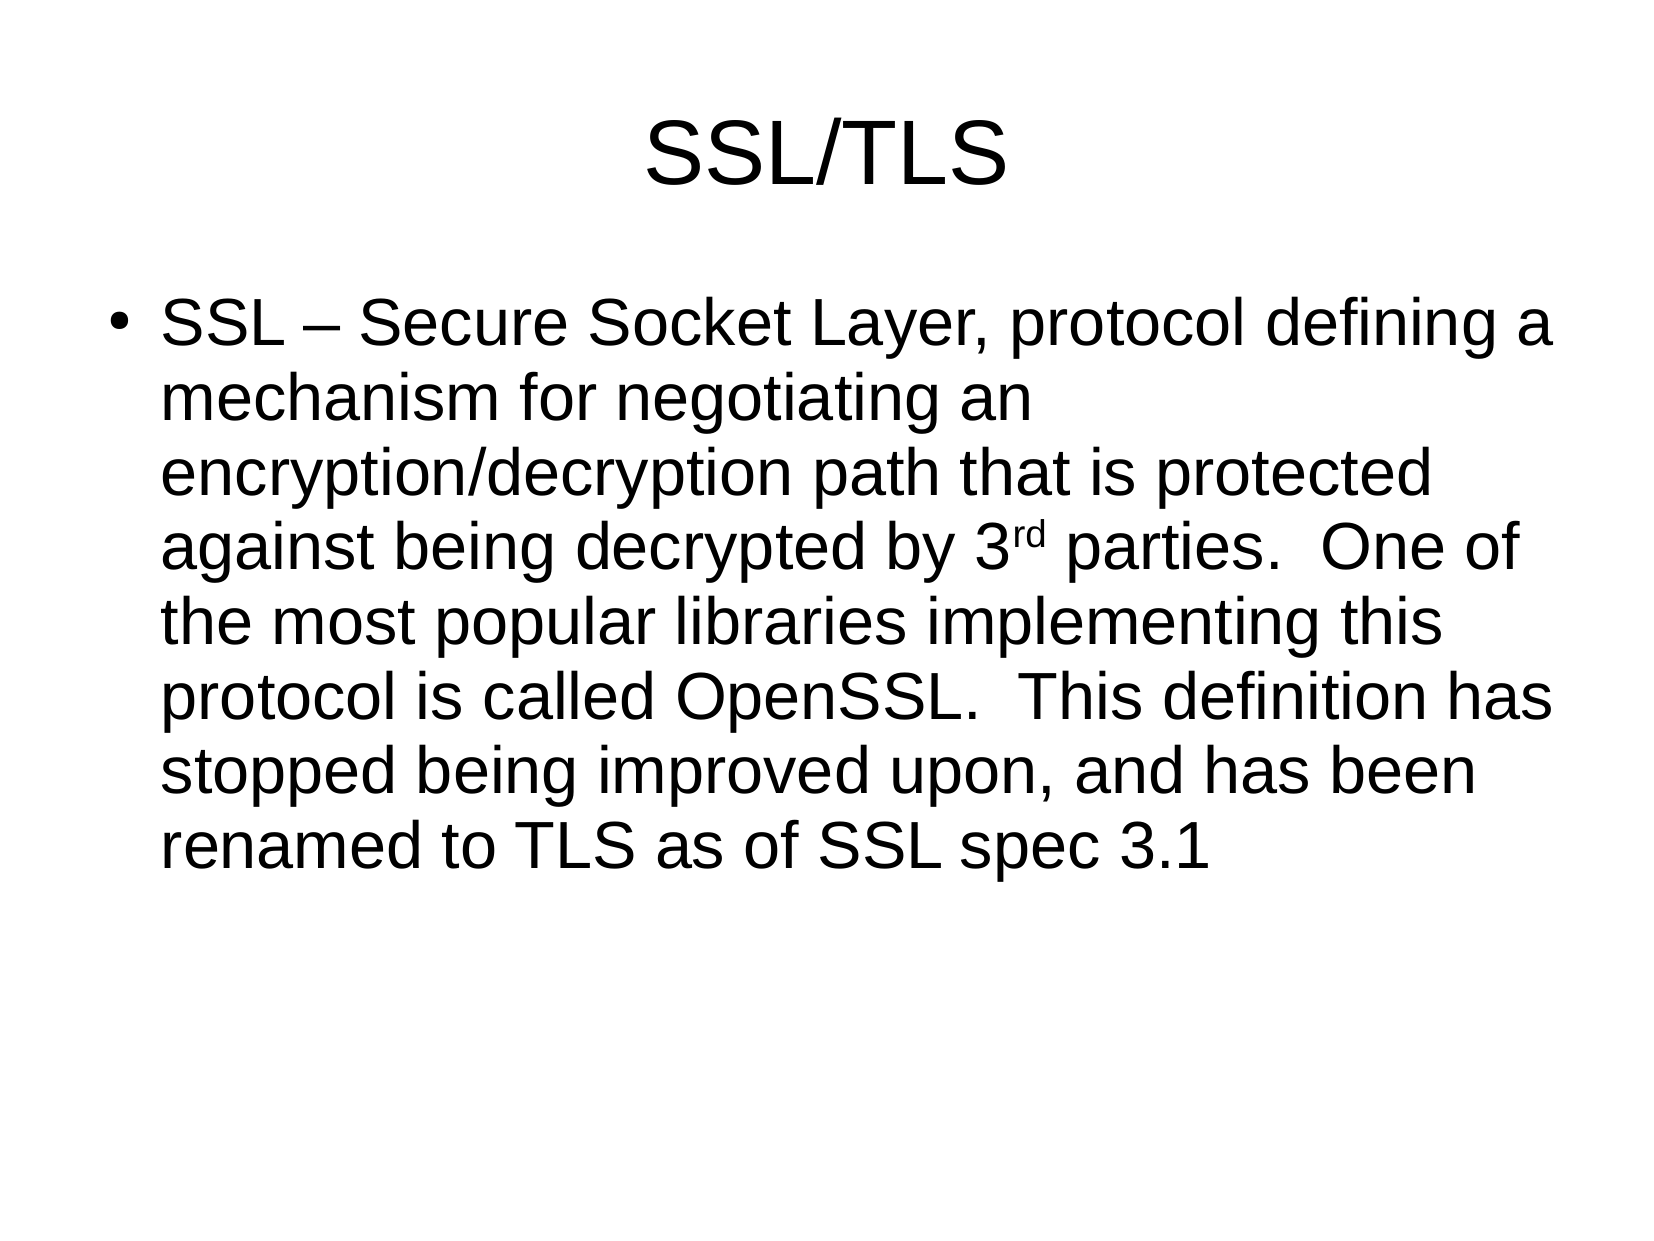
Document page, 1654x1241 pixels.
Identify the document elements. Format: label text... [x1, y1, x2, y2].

title SSL/TLS [82, 49, 1571, 257]
list SSL – Secure Socket Layer, protocol defining a mechanism for negotiating an encryption/decryption path that is protected against being decrypted by 3rd parties. One of the most popular libraries implementing this protocol is called OpenSSL. This definition has stopped being improved upon, and has been renamed to TLS as of SSL spec 3.1 [90, 285, 1579, 1005]
